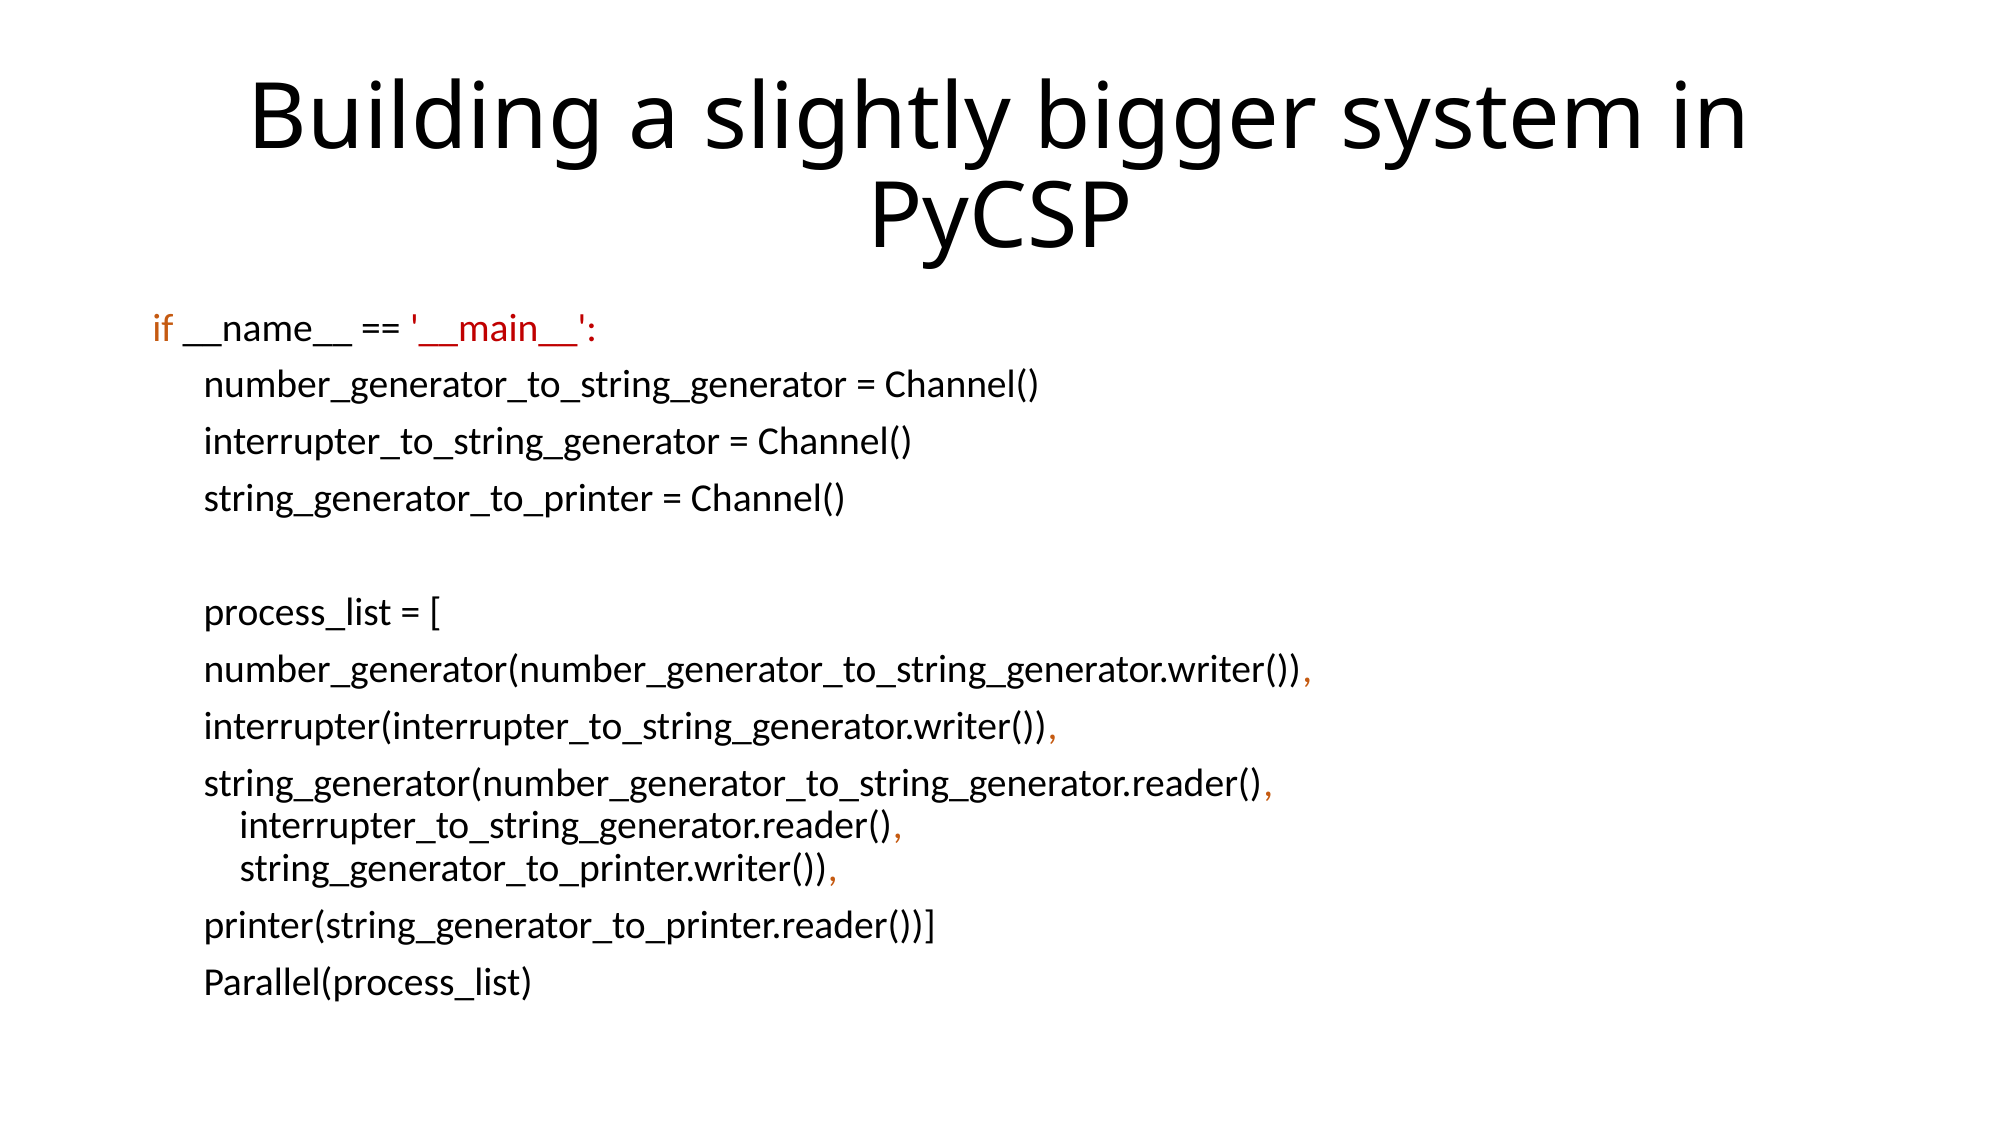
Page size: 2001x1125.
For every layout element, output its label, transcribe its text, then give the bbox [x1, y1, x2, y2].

list if __name__ == '__main__': number_generator_to_string_generator = Channel() interrupter_to_string_generator = Channel() string_generator_to_printer = Channel() process_list = [ number_generator(number_generator_to_string_generator.writer()), interrupter(interrupter_to_string_generator.writer()), string_generator(number_generator_to_string_generator.reader(), interrupter_to_string_generator.reader(), string_generator_to_printer.writer()), printer(string_generator_to_printer.reader())] Parallel(process_list) [137, 299, 1863, 1014]
title Building a slightly bigger system in PyCSP [137, 59, 1863, 278]
